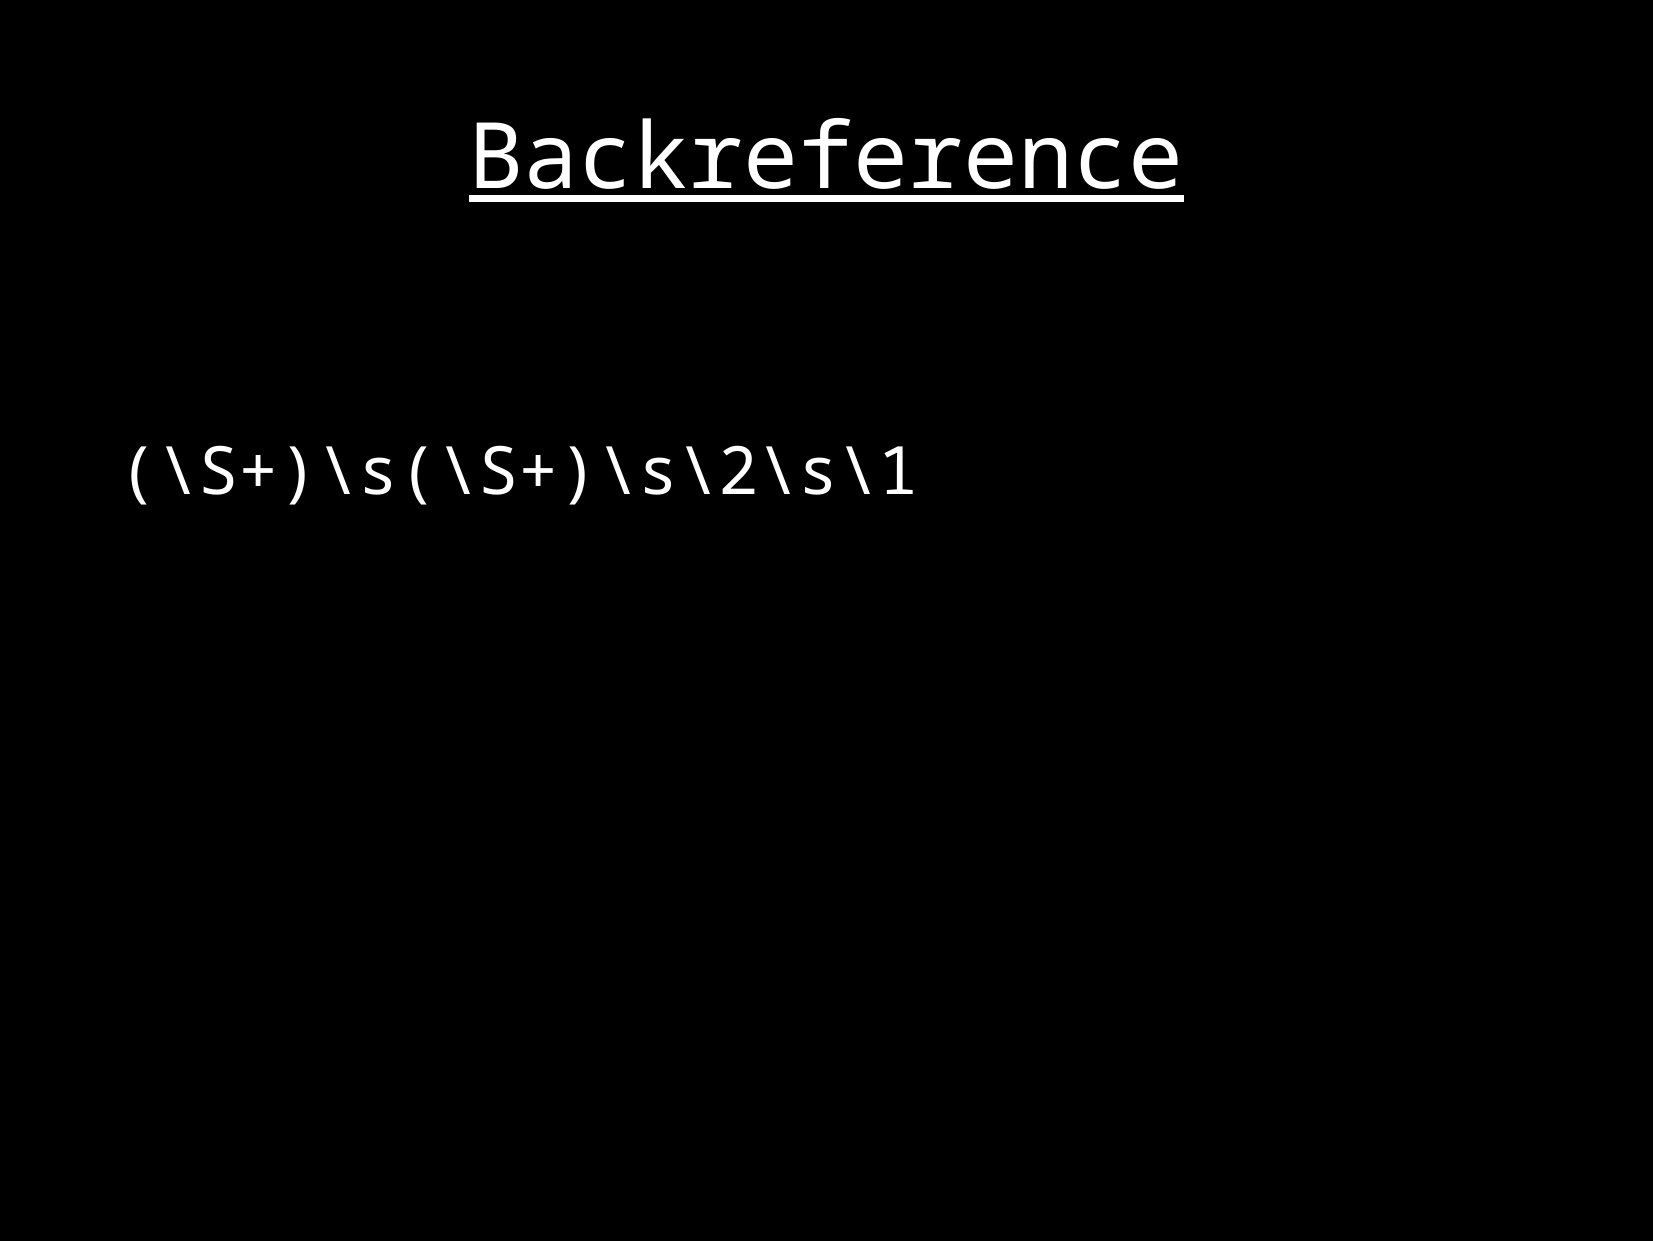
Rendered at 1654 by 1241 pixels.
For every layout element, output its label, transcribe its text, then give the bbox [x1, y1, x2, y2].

subtitle (\S+)\s(\S+)\s\2\s\1 [82, 290, 1571, 1010]
title Backreference [82, 49, 1571, 257]
